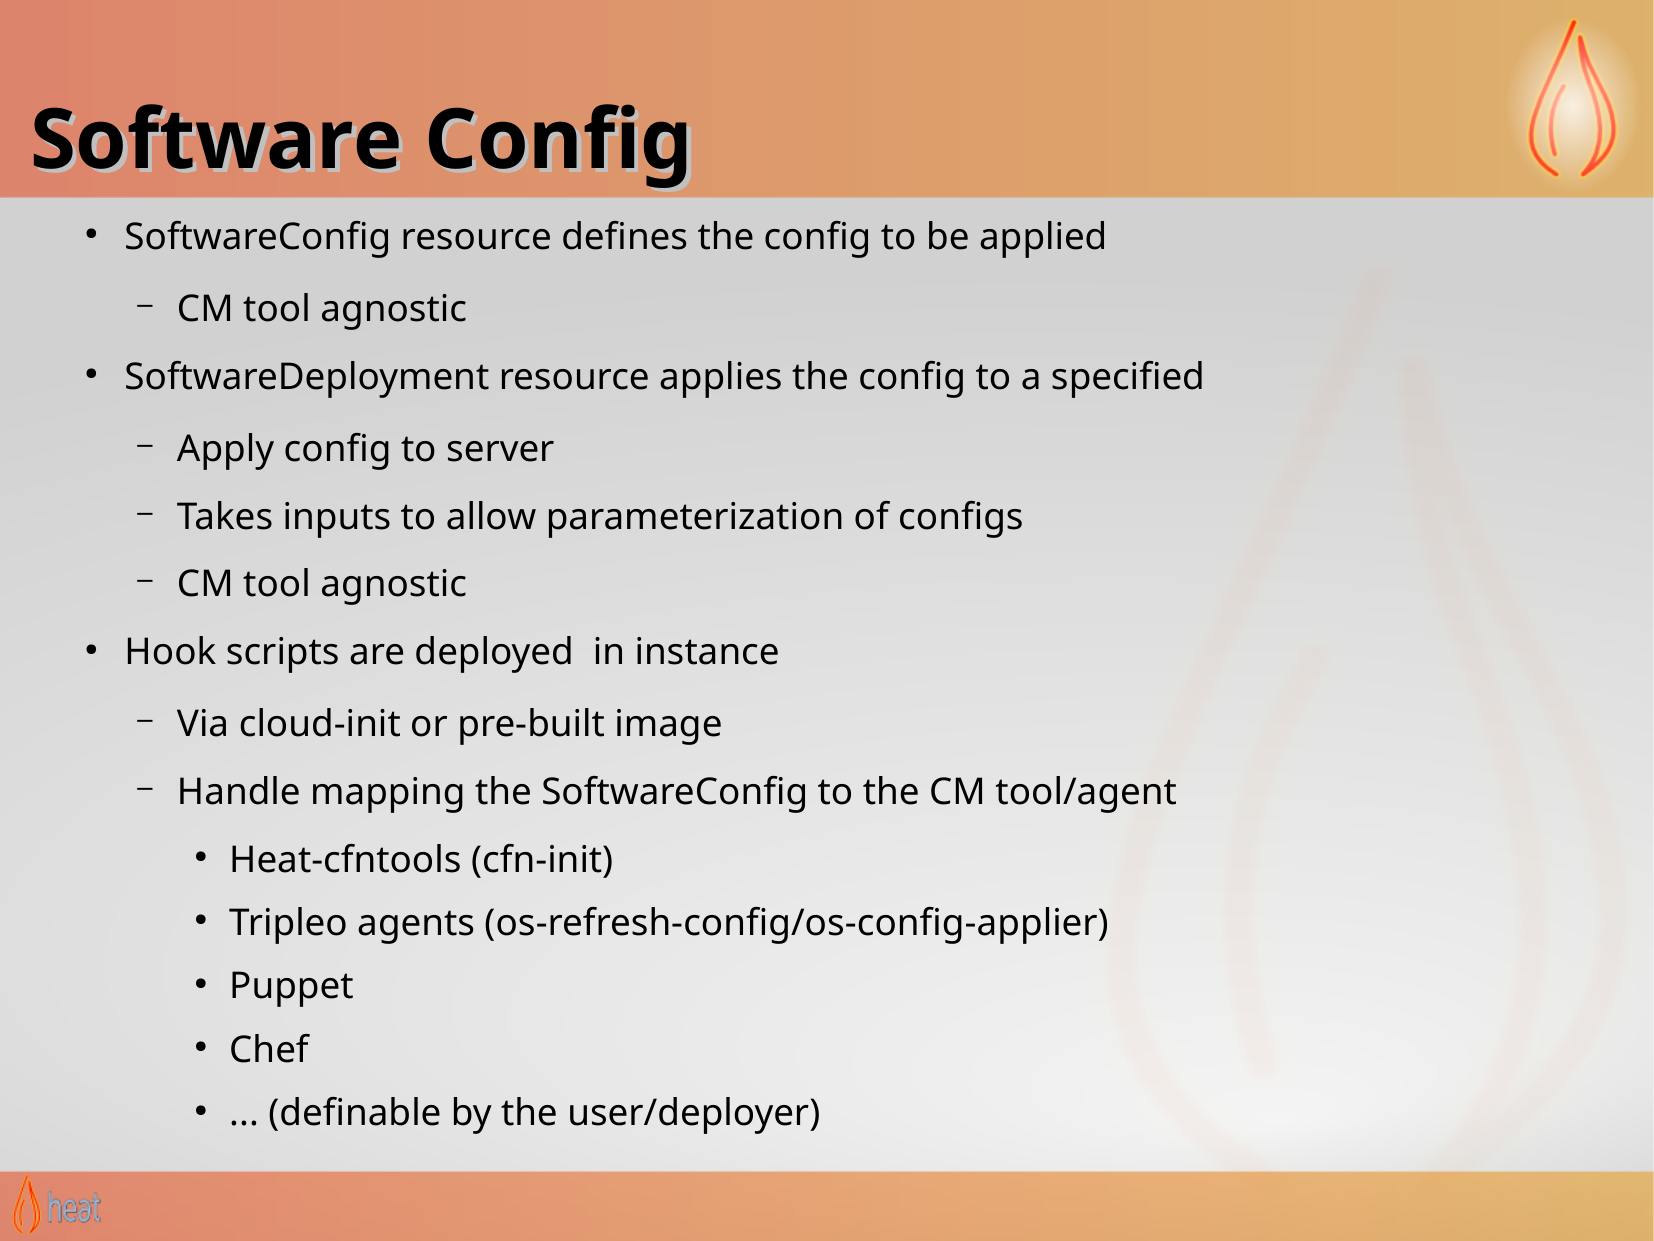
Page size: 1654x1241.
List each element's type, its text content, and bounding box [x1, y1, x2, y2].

list SoftwareConfig resource defines the config to be applied CM tool agnostic SoftwareDeployment resource applies the config to a specified Apply config to server Takes inputs to allow parameterization of configs CM tool agnostic Hook scripts are deployed in instance Via cloud-init or pre-built image Handle mapping the SoftwareConfig to the CM tool/agent Heat-cfntools (cfn-init) Tripleo agents (os-refresh-config/os-config-applier) Puppet Chef ... (definable by the user/deployer) [71, 210, 1606, 1141]
title Software Config [30, 23, 1606, 249]
picture [0, 0, 1654, 1241]
